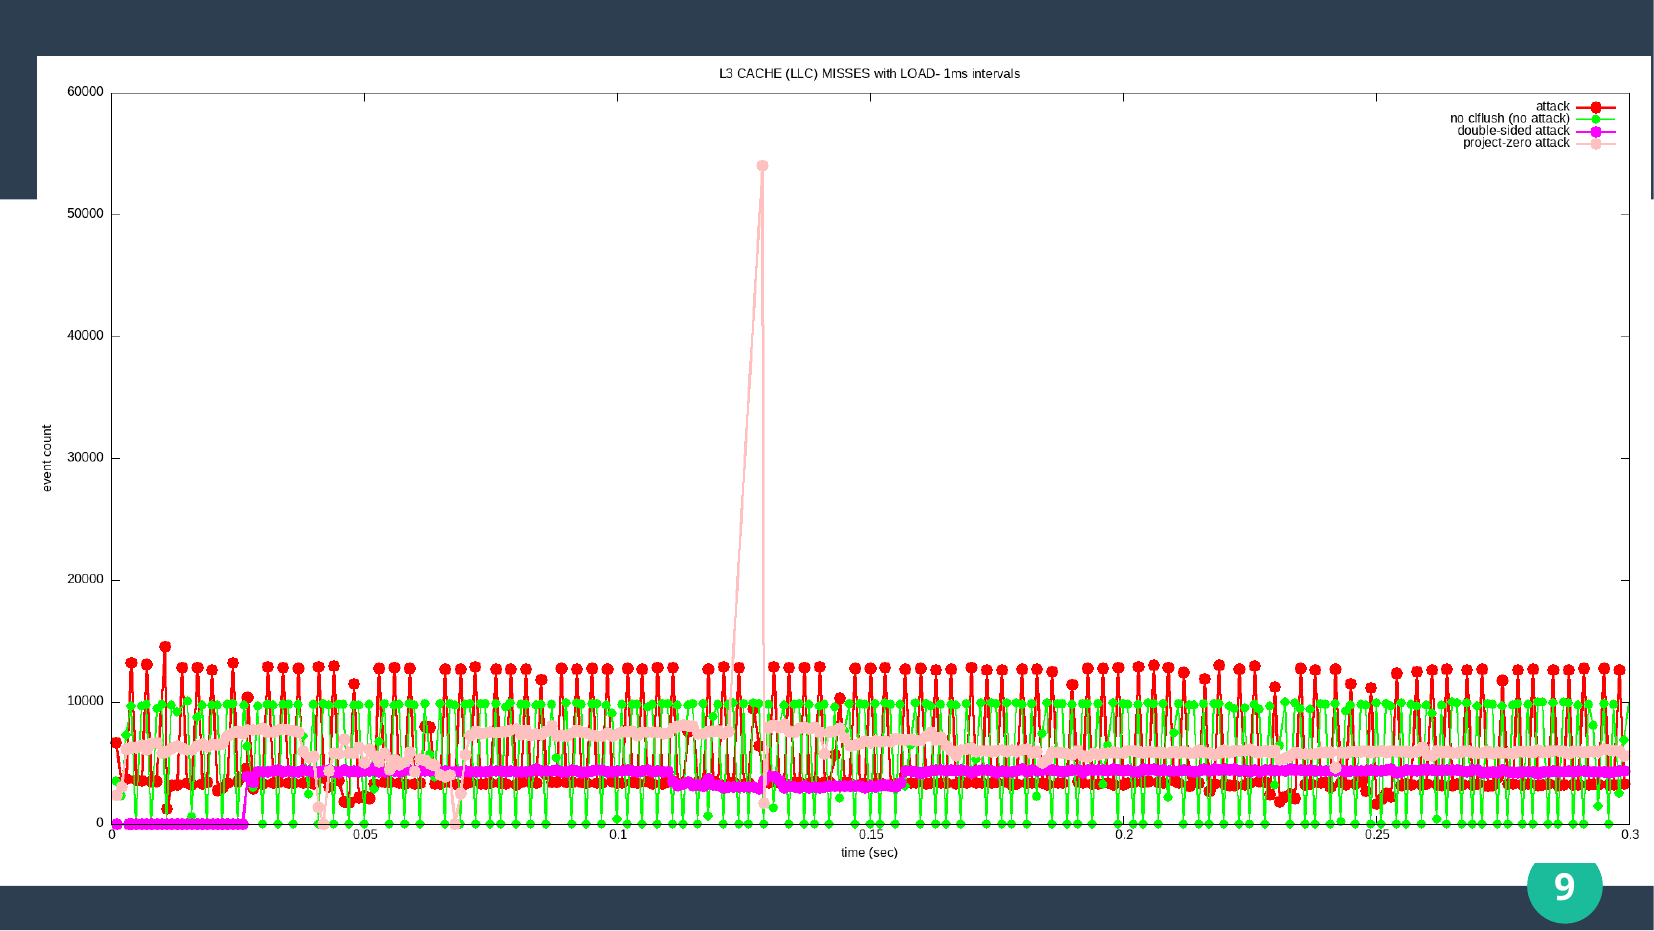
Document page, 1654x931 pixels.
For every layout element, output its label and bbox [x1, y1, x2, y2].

picture [37, 56, 1651, 863]
